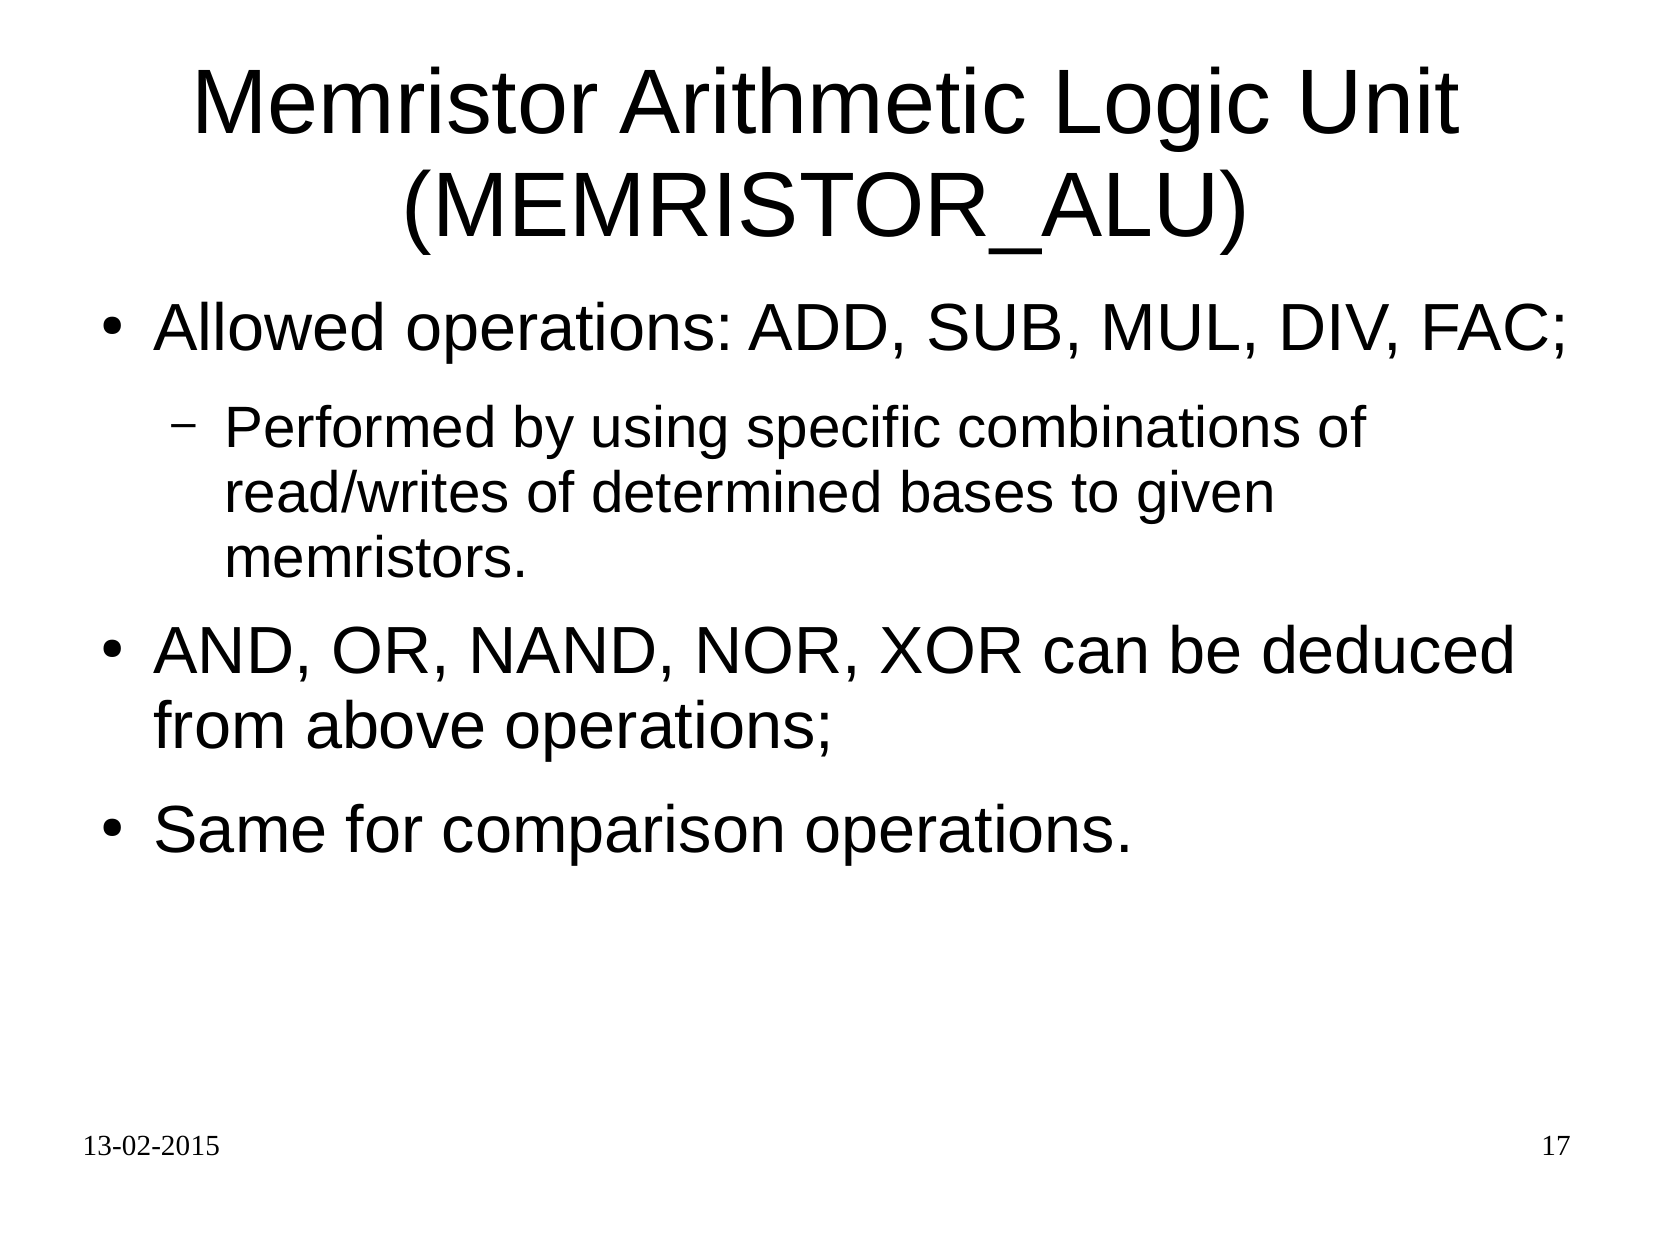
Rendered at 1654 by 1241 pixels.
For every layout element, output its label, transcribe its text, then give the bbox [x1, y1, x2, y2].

list Allowed operations: ADD, SUB, MUL, DIV, FAC; Performed by using specific combinations of read/writes of determined bases to given memristors. AND, OR, NAND, NOR, XOR can be deduced from above operations; Same for comparison operations. [82, 290, 1571, 1010]
title Memristor Arithmetic Logic Unit (MEMRISTOR_ALU) [82, 33, 1571, 273]
